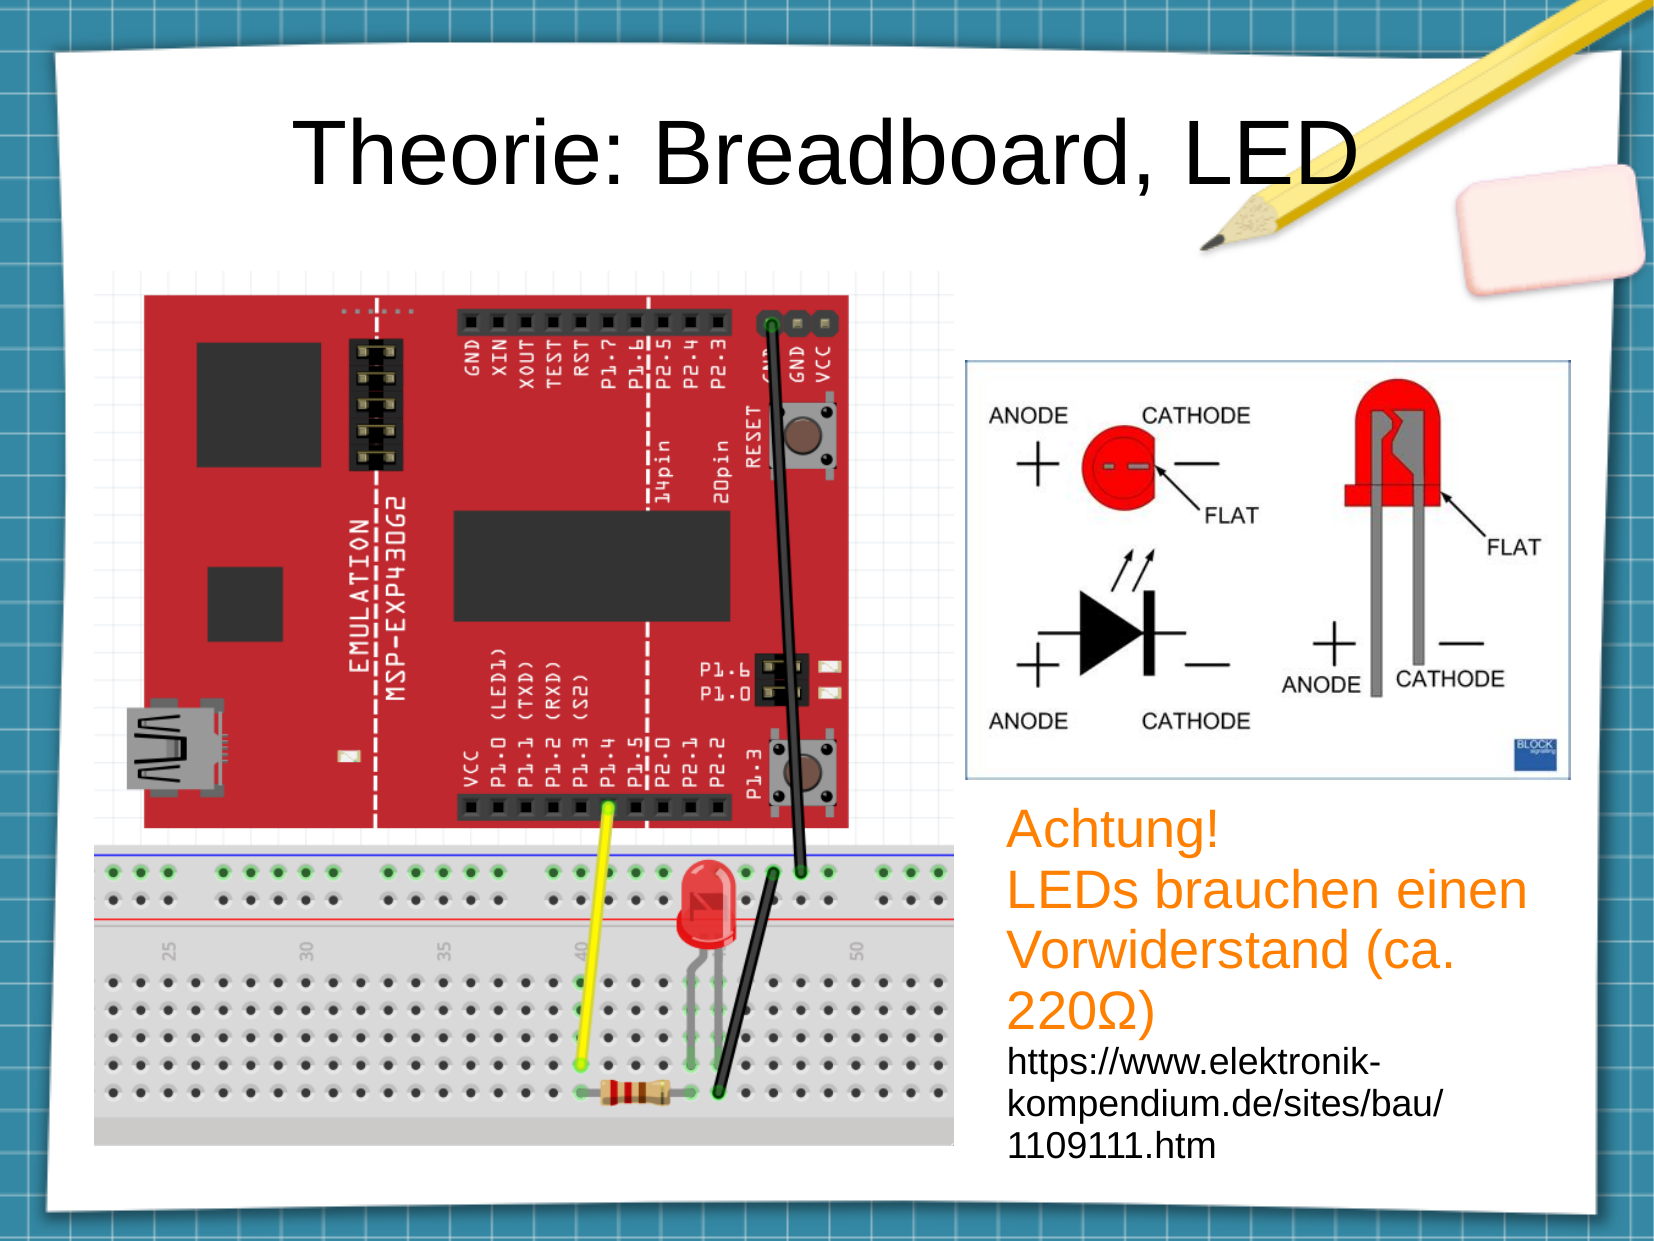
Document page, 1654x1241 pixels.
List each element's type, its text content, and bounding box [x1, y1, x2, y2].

picture [0, 0, 1654, 1241]
title Theorie: Breadboard, LED [82, 49, 1571, 257]
text_box Achtung! LEDs brauchen einen Vorwiderstand (ca. 220Ω) https://www.elektronik-kompendium.de/sites/bau/1109111.htm [992, 791, 1571, 1235]
